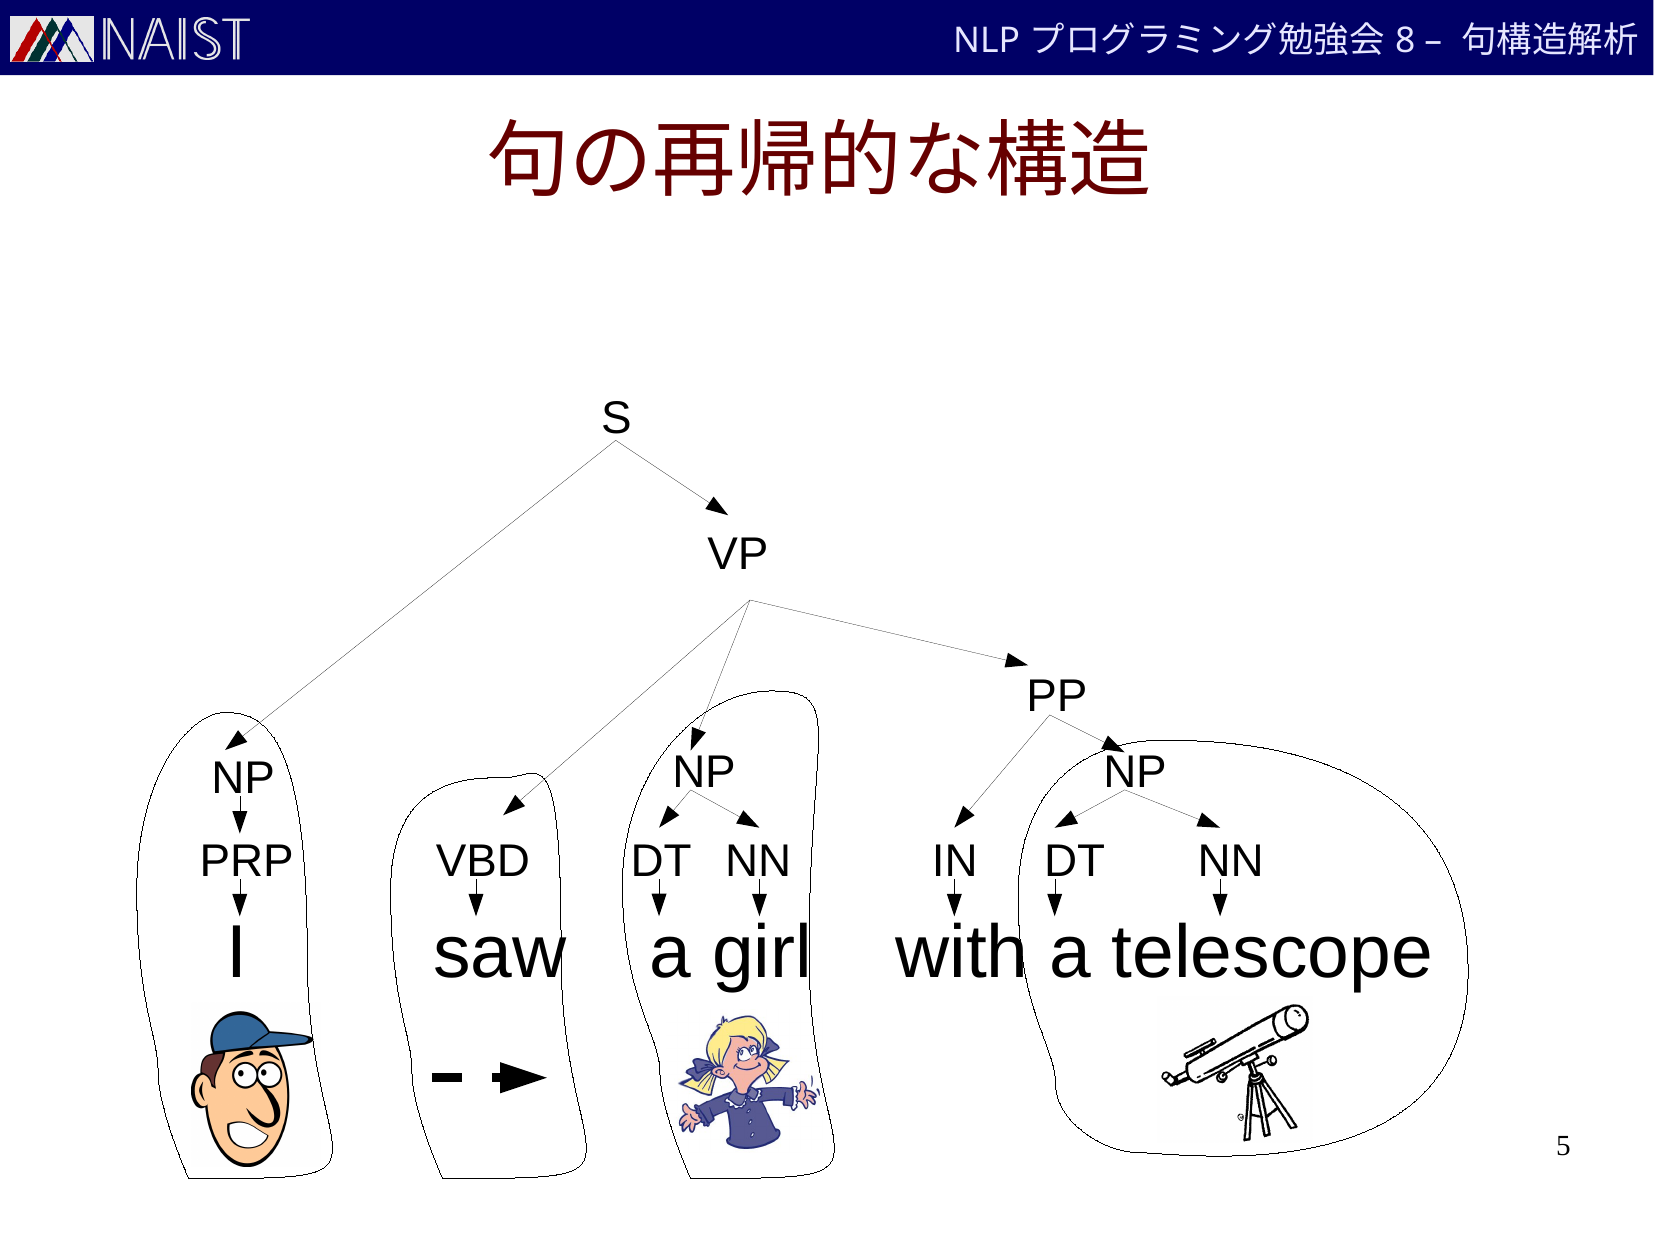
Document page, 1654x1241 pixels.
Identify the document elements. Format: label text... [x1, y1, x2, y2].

text_box DT [1029, 827, 1121, 894]
text_box VBD [421, 827, 545, 894]
text_box NN [1182, 827, 1279, 894]
picture [666, 1009, 823, 1153]
text_box DT [615, 827, 707, 894]
picture [1157, 996, 1313, 1143]
text_box S [604, 442, 630, 451]
picture [102, 17, 251, 57]
text_box PP [1011, 662, 1103, 729]
text_box S [586, 384, 647, 451]
text_box I saw a girl with a telescope [211, 902, 1449, 1002]
picture [191, 1002, 321, 1168]
text_box NP [657, 738, 751, 805]
text_box NP [1088, 738, 1182, 805]
text_box VP [692, 520, 784, 587]
title 句の再帰的な構造 [75, 57, 1564, 249]
text_box IN [917, 827, 993, 894]
text_box NP [196, 744, 290, 811]
text_box PRP [184, 827, 309, 894]
text_box NN [710, 827, 807, 894]
picture [10, 16, 94, 62]
